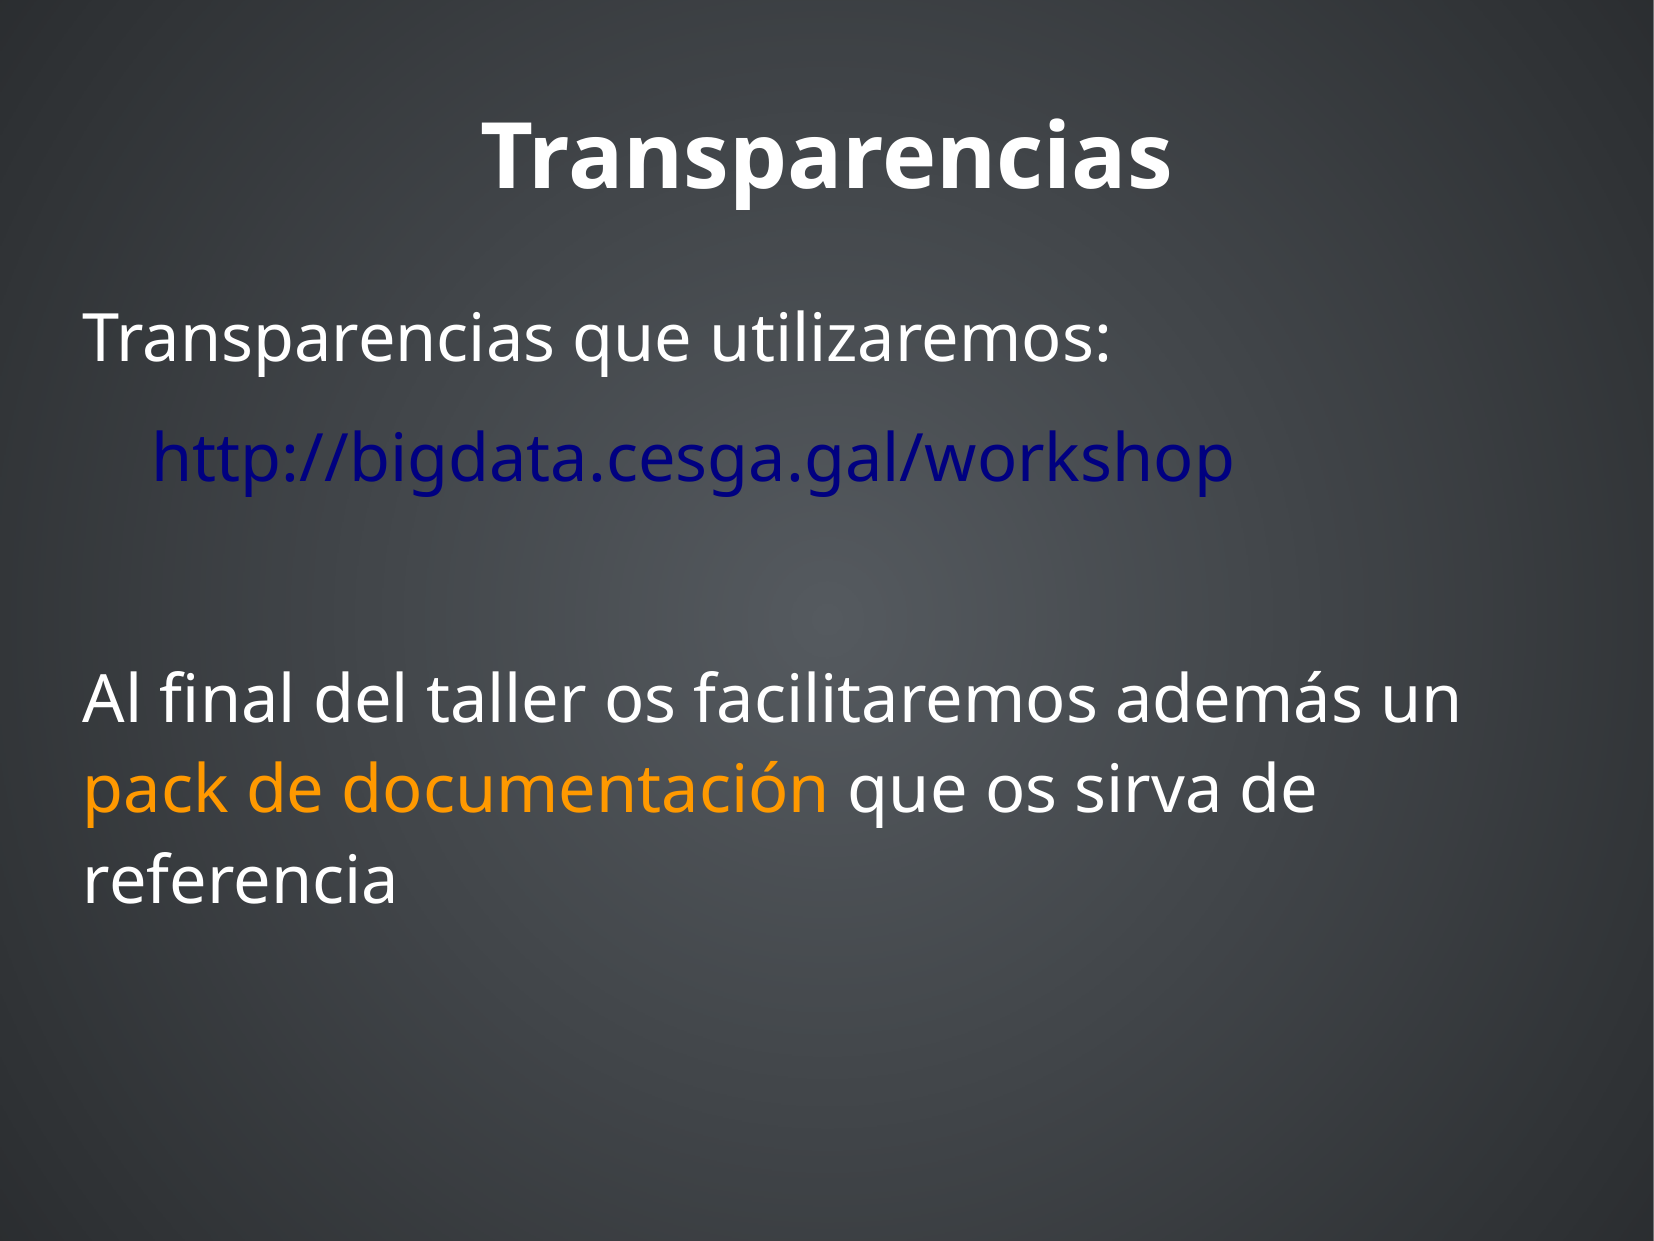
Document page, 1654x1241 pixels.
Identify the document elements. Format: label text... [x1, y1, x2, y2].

picture [0, 0, 1654, 1241]
title Transparencias [82, 49, 1571, 257]
list Transparencias que utilizaremos: http://bigdata.cesga.gal/workshop Al final del taller os facilitaremos además un pack de documentación que os sirva de referencia [82, 290, 1571, 1010]
